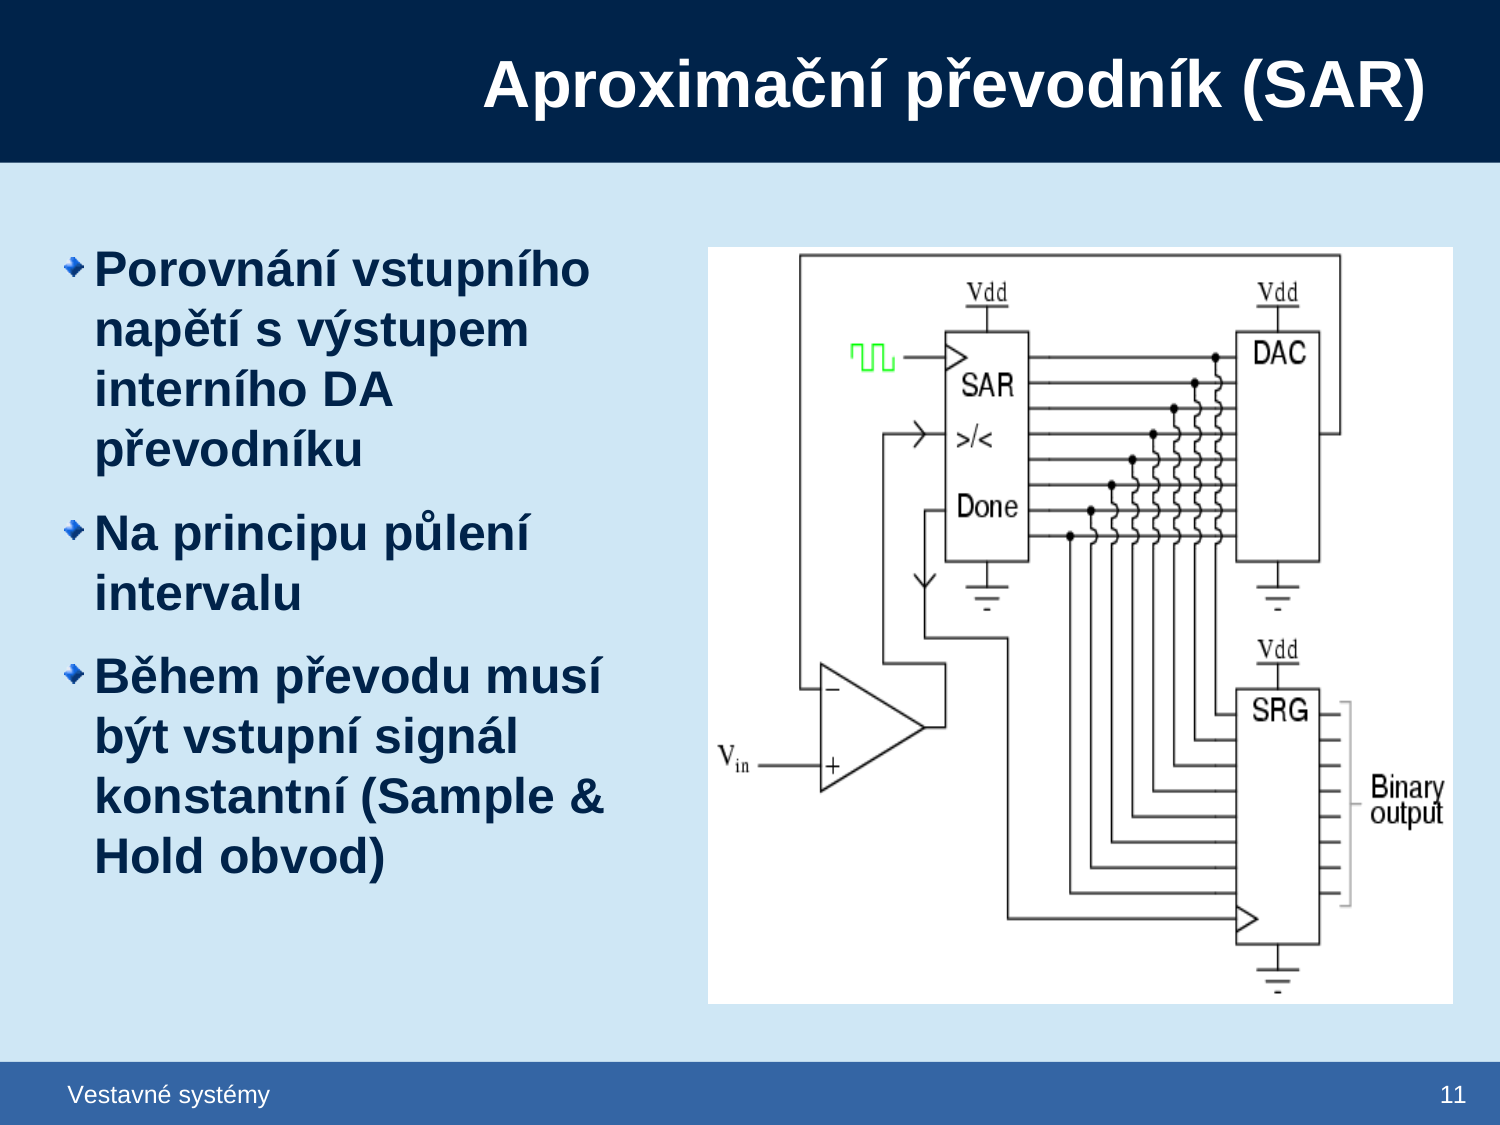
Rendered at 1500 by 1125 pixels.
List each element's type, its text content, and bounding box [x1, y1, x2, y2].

list Porovnání vstupního napětí s výstupem interního DA převodníku Na principu půlení intervalu Během převodu musí být vstupní signál konstantní (Sample & Hold obvod) [50, 187, 674, 934]
title Aproximační převodník (SAR) [47, 0, 1443, 164]
picture [708, 247, 1453, 1004]
